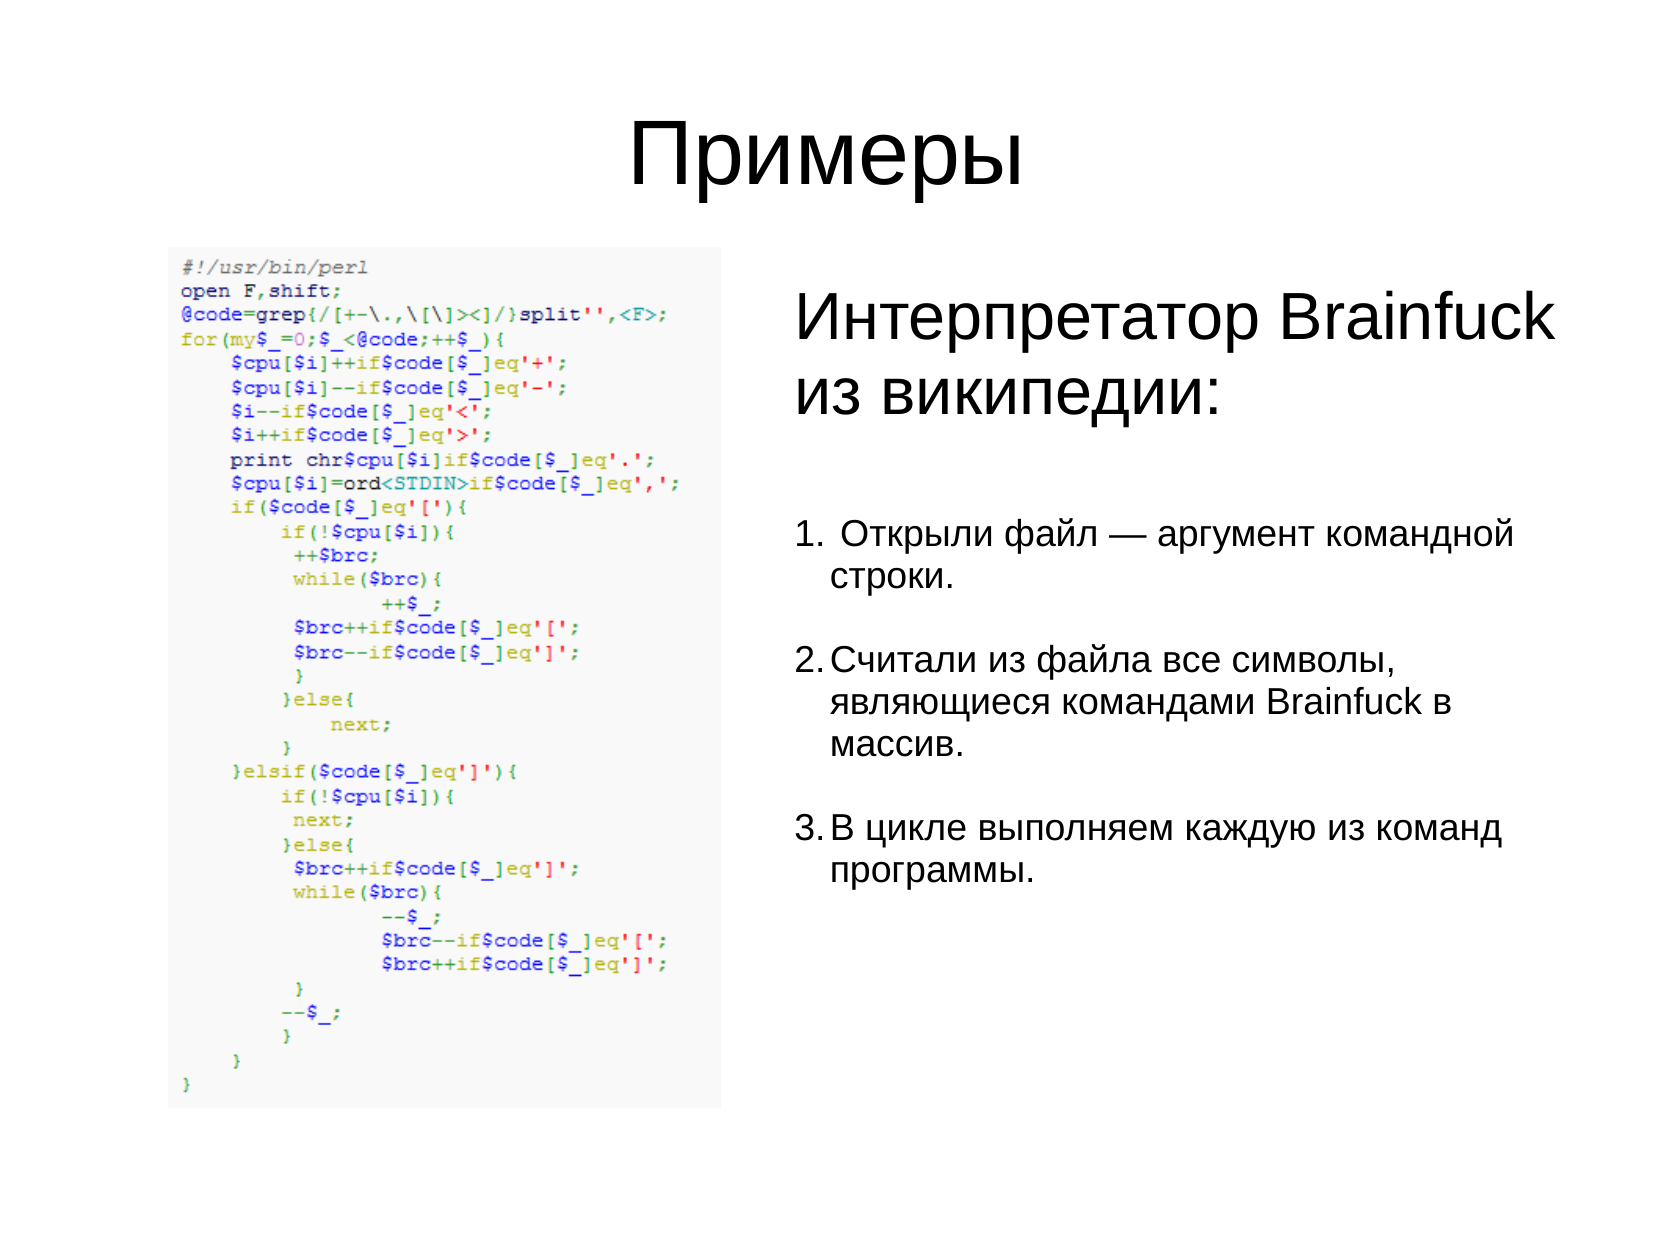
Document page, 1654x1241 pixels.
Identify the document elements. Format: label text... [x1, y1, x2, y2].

title Примеры [82, 49, 1571, 257]
picture [168, 247, 721, 1108]
text_box Интерпретатор Brainfuck из википедии: Открыли файл — аргумент командной строки. Считали из файла все символы, являющиеся командами Brainfuck в массив. В цикле выполняем каждую из команд программы. [779, 271, 1583, 941]
